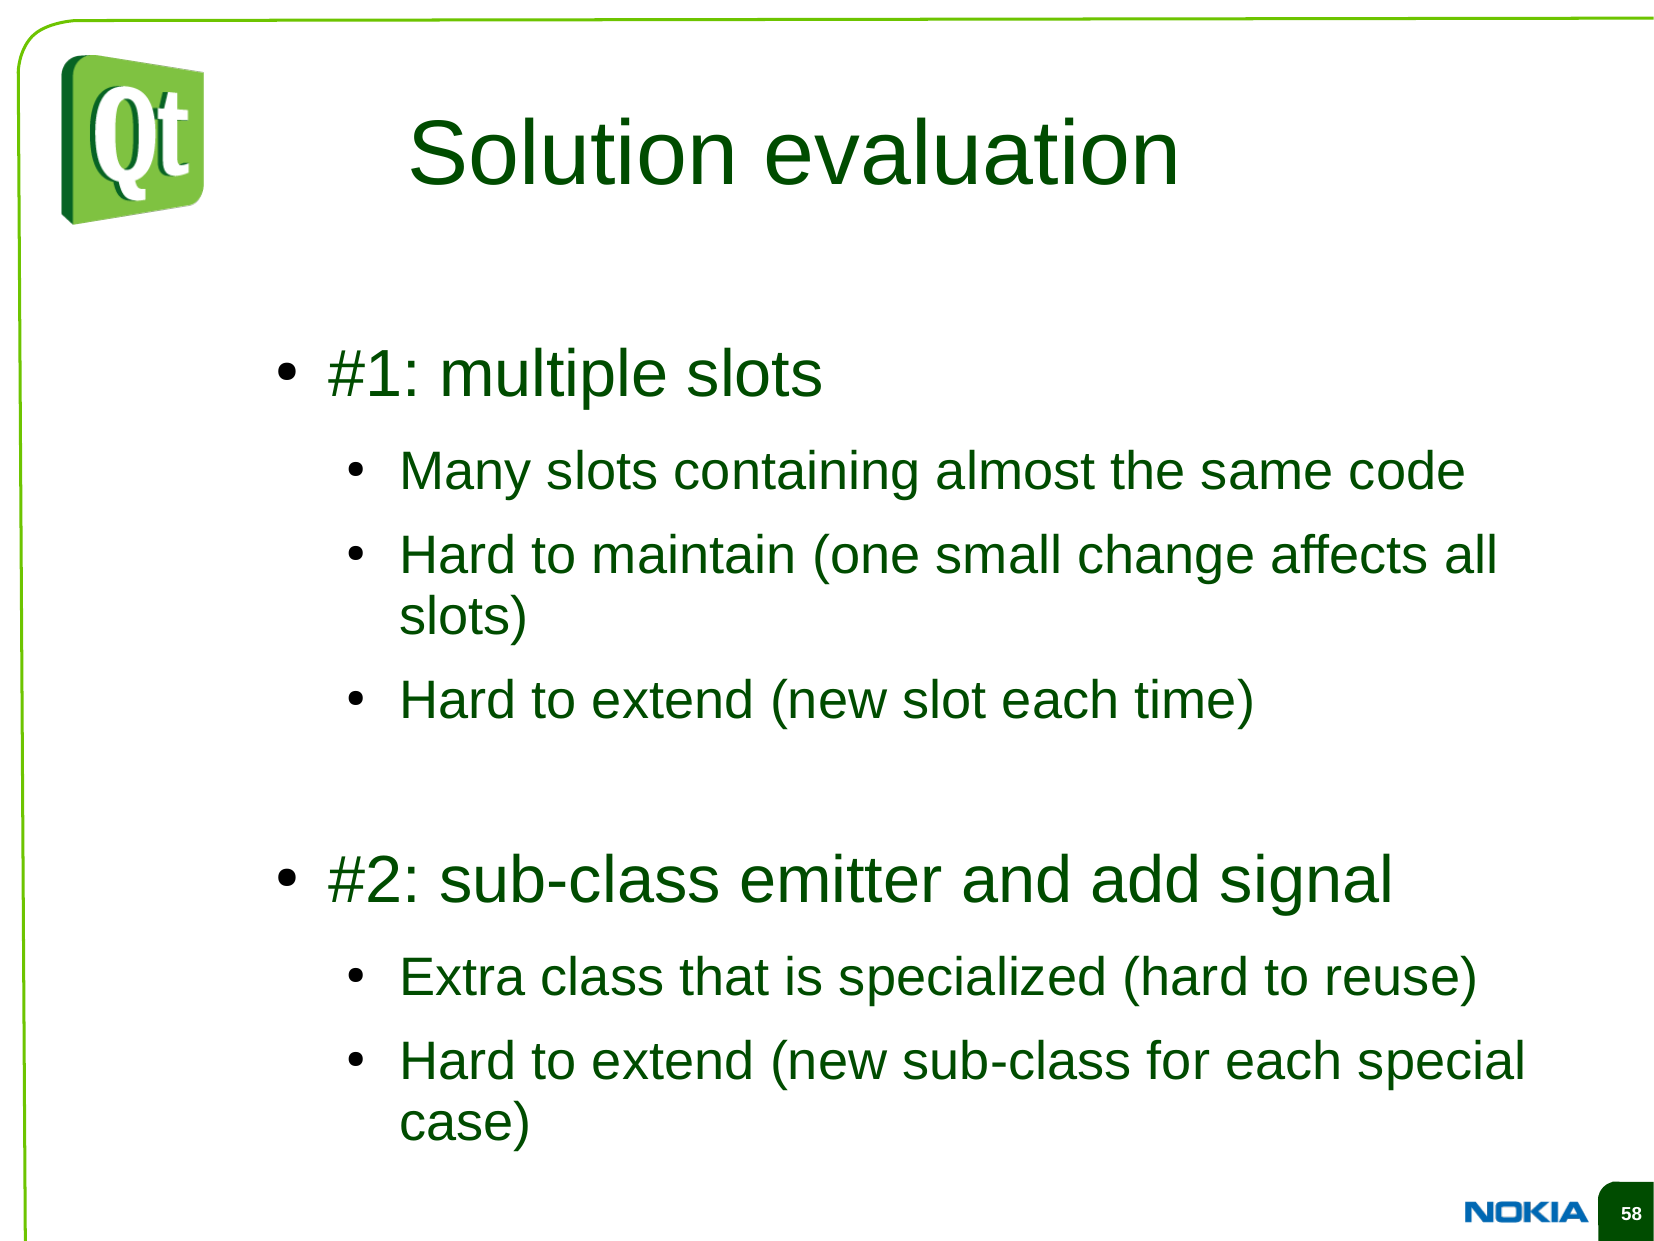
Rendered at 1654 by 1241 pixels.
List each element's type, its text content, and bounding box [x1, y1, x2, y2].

picture [1465, 1201, 1589, 1223]
picture [61, 55, 204, 225]
title Solution evaluation [257, 49, 1333, 257]
list #1: multiple slots Many slots containing almost the same code Hard to maintain (one small change affects all slots) Hard to extend (new slot each time) #2: sub-class emitter and add signal Extra class that is specialized (hard to reuse) Hard to extend (new sub-class for each special case) [257, 336, 1577, 1152]
